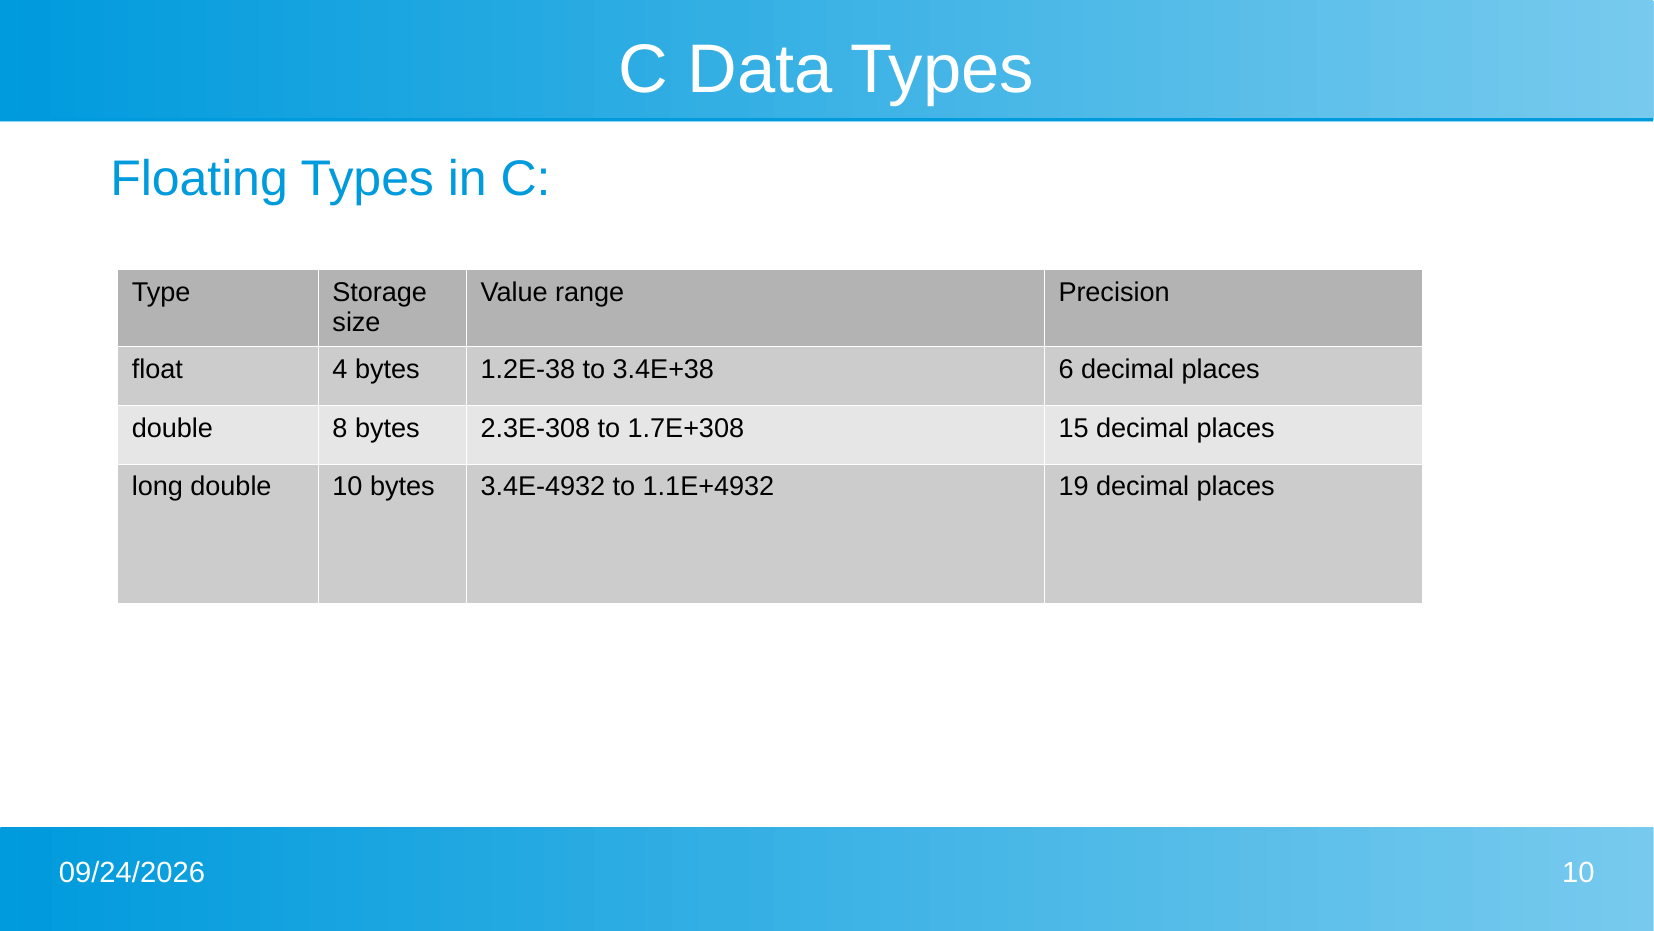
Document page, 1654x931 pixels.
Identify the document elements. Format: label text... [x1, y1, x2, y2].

list Floating Types in C: [39, 150, 1576, 741]
table_header Precision [1045, 270, 1422, 346]
table_cell 1.2E-38 to 3.4E+38 [467, 347, 1044, 405]
table_cell long double [118, 465, 318, 603]
table_cell 4 bytes [319, 347, 466, 405]
table_cell 19 decimal places [1045, 465, 1422, 603]
table_header Type [118, 270, 318, 346]
table_cell double [118, 406, 318, 464]
table_cell 3.4E-4932 to 1.1E+4932 [467, 465, 1044, 603]
table_cell 15 decimal places [1045, 406, 1422, 464]
table_cell float [118, 347, 318, 405]
table_header Storage size [319, 270, 466, 346]
table_cell 10 bytes [319, 465, 466, 603]
table_cell 2.3E-308 to 1.7E+308 [467, 406, 1044, 464]
title C Data Types [59, 29, 1595, 108]
table_header Value range [467, 270, 1044, 346]
table_cell 8 bytes [319, 406, 466, 464]
table_cell 6 decimal places [1045, 347, 1422, 405]
